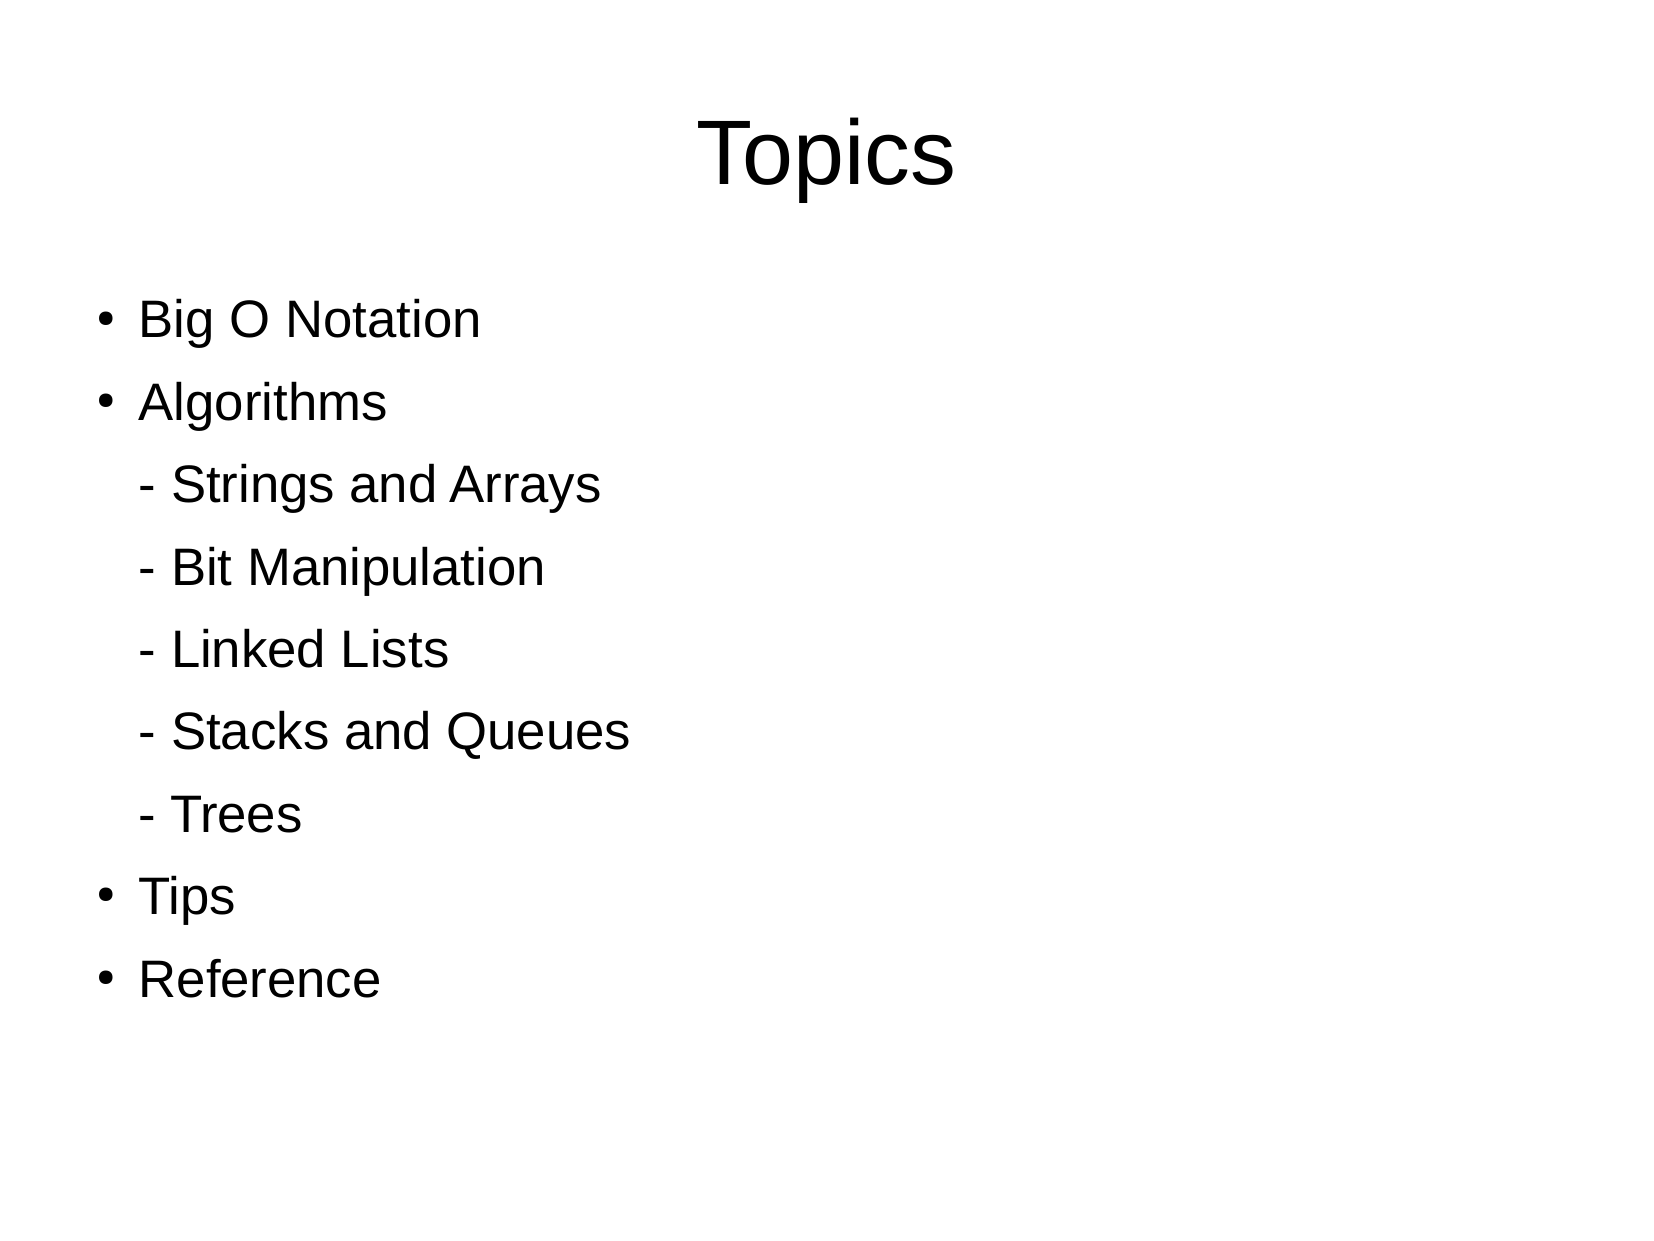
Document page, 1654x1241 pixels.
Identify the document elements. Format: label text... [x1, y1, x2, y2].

list Big O Notation Algorithms - Strings and Arrays - Bit Manipulation - Linked Lists - Stacks and Queues - Trees Tips Reference [82, 290, 1571, 1010]
title Topics [82, 49, 1571, 257]
